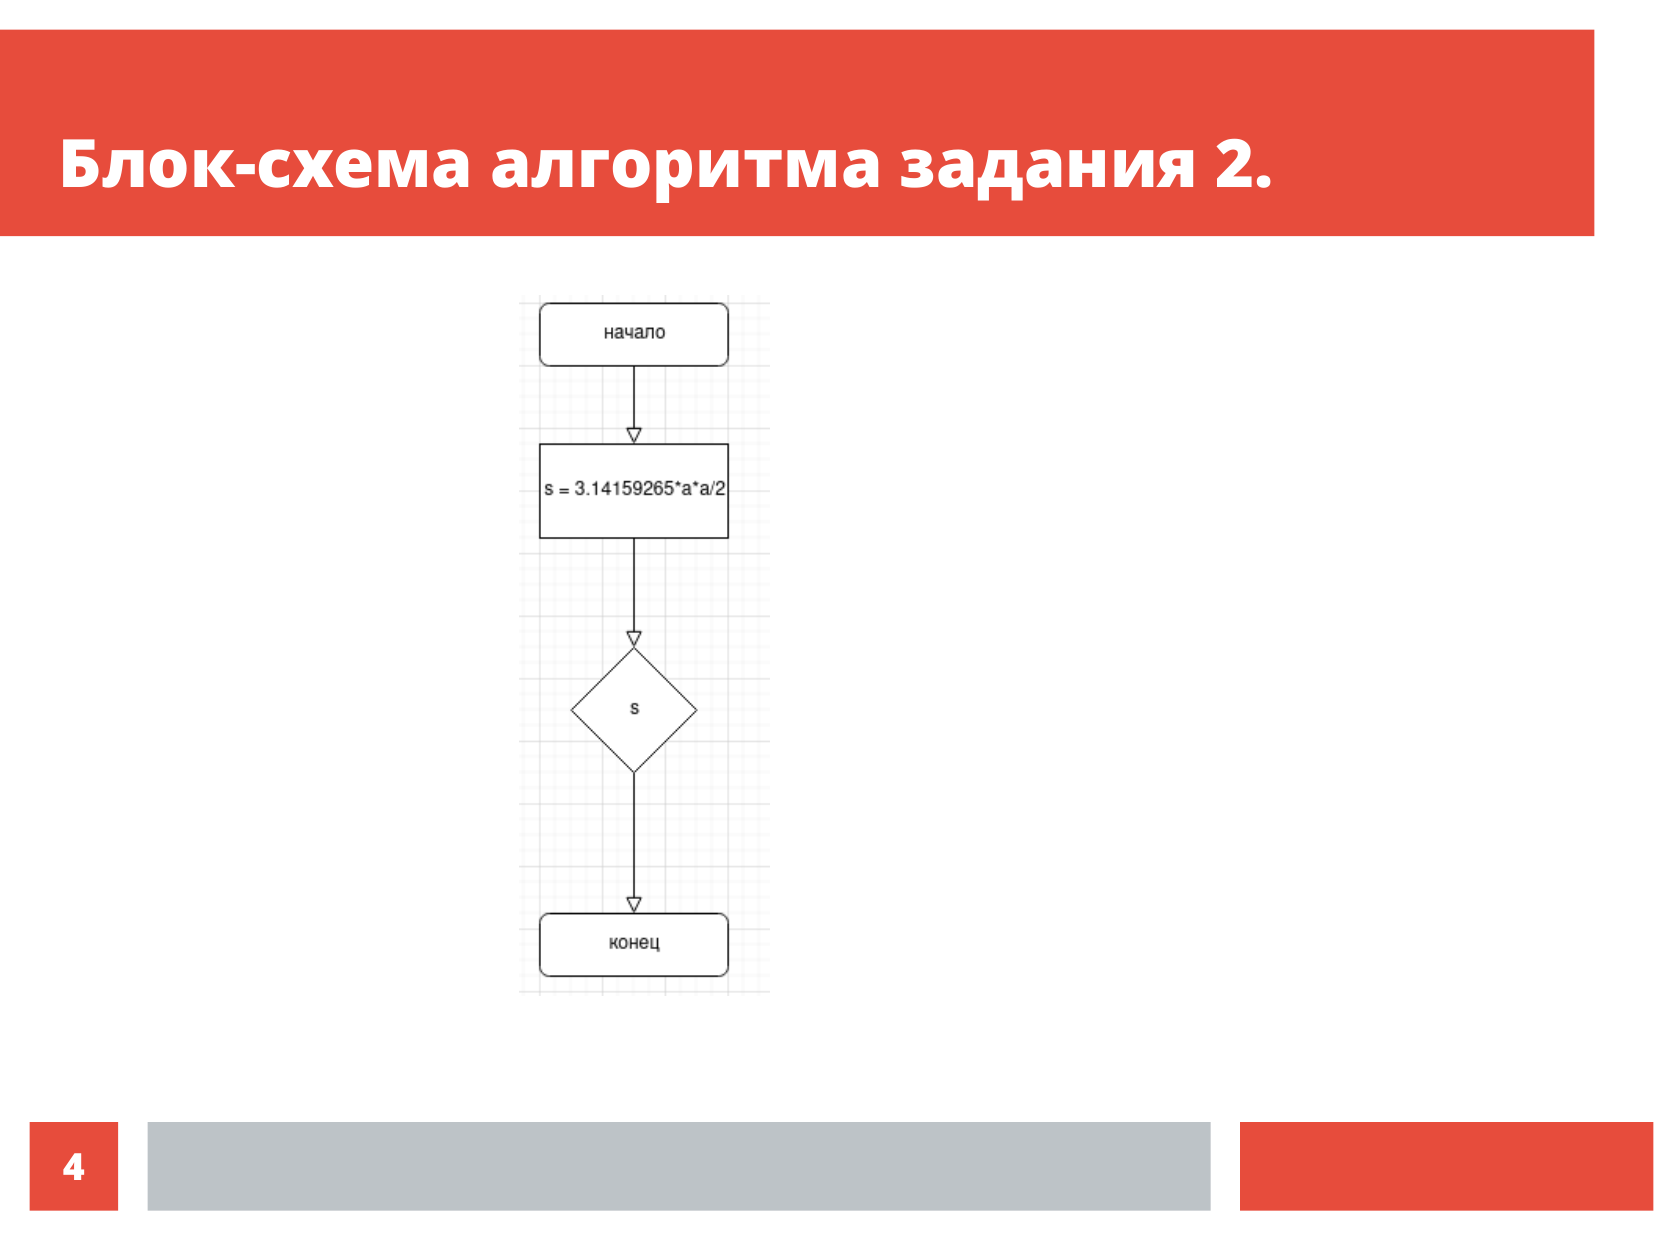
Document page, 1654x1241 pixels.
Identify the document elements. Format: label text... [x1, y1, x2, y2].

title Блок-схема алгоритма задания 2. [59, 59, 1595, 207]
picture [519, 295, 770, 996]
